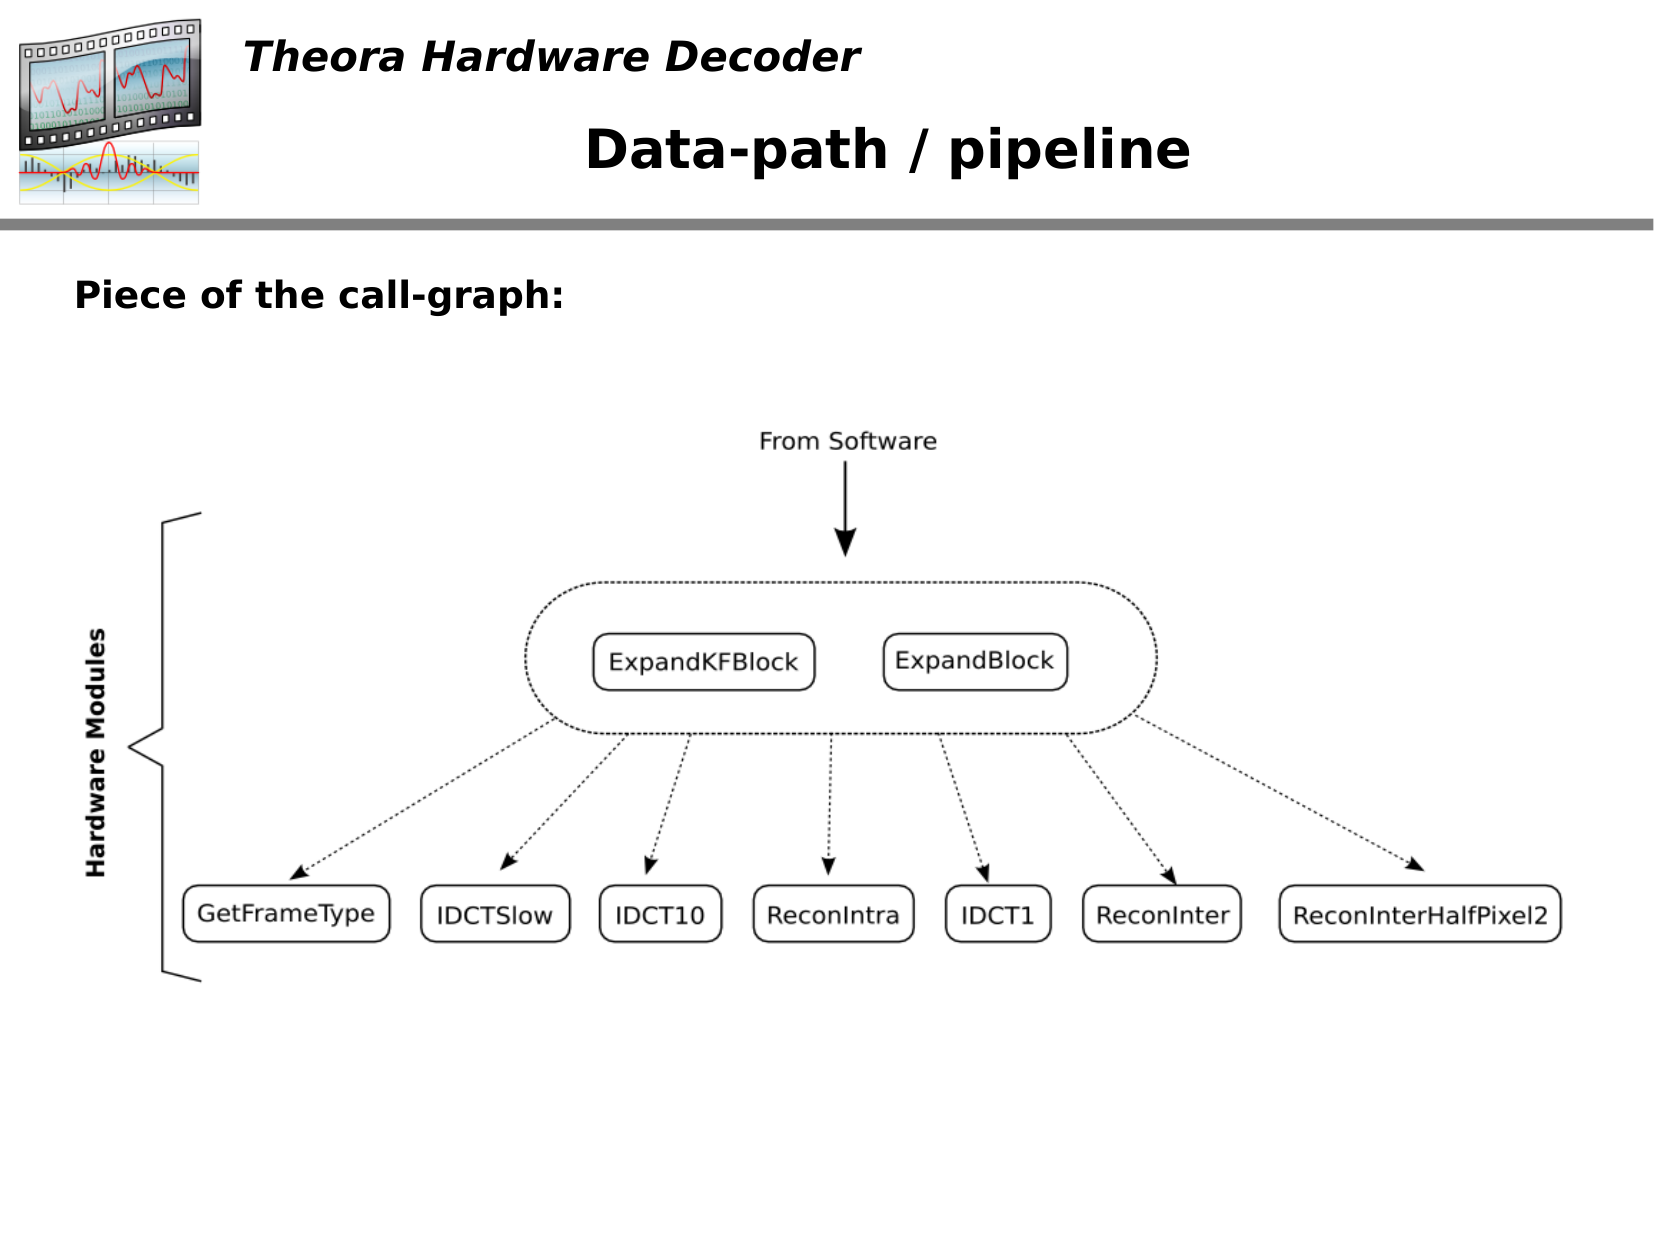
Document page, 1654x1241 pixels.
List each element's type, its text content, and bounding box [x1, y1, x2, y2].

picture [0, 2, 225, 218]
text_box Theora Hardware Decoder [228, 25, 876, 89]
picture [70, 413, 1577, 1001]
text_box Data-path / pipeline [569, 111, 1208, 189]
text_box [0, 218, 1654, 231]
text_box Piece of the call-graph: [59, 244, 581, 303]
text_box [166, 376, 1596, 452]
